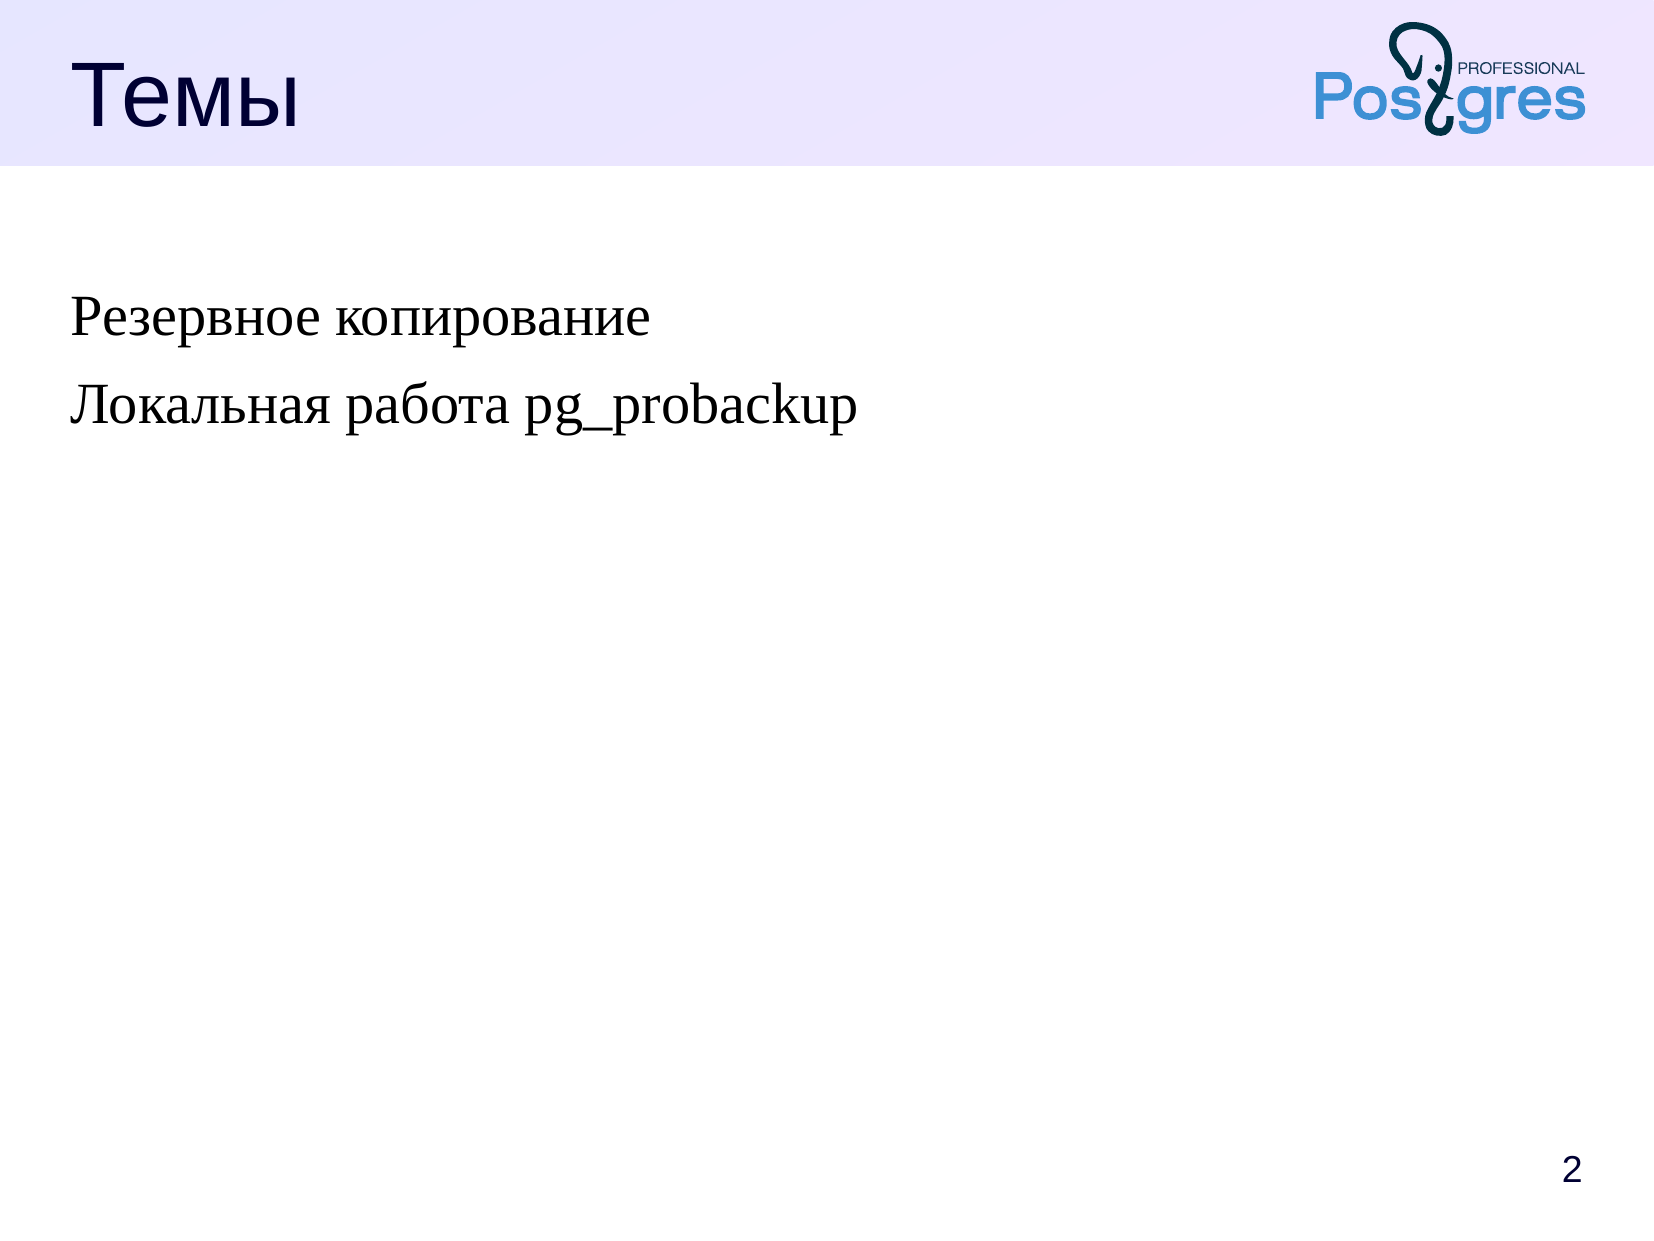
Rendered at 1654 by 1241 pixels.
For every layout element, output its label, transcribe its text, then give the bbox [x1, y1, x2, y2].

title Темы [70, 43, 1241, 147]
list Резервное копирование Локальная работа pg_probackup [70, 283, 1583, 1134]
